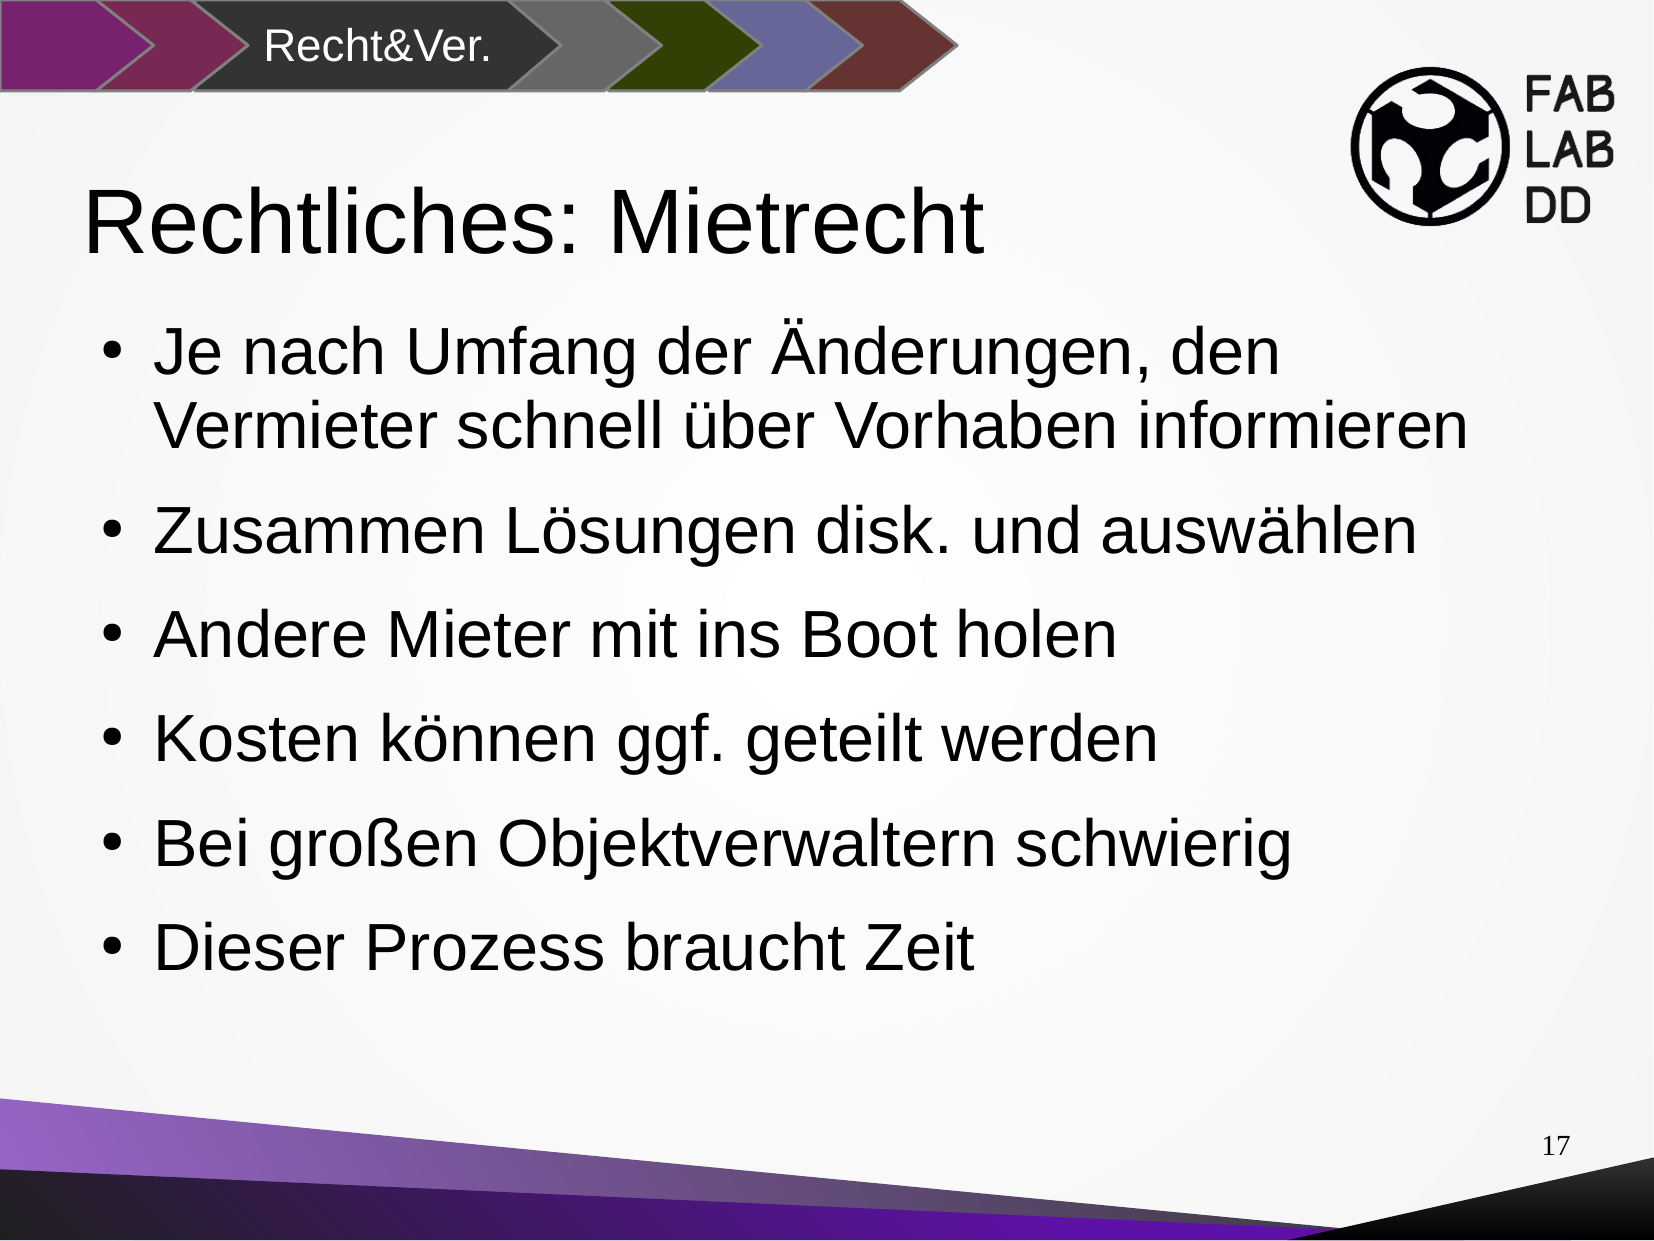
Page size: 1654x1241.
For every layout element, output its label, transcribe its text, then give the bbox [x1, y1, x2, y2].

picture [1324, 36, 1642, 257]
text_box [509, 0, 958, 91]
text_box Recht&Ver. [194, 0, 562, 91]
list Je nach Umfang der Änderungen, den Vermieter schnell über Vorhaben informieren Zusammen Lösungen disk. und auswählen Andere Mieter mit ins Boot holen Kosten können ggf. geteilt werden Bei großen Objektverwaltern schwierig Dieser Prozess braucht Zeit [82, 313, 1538, 1034]
text_box [0, 0, 249, 91]
title Rechtliches: Mietrecht [82, 118, 1300, 313]
